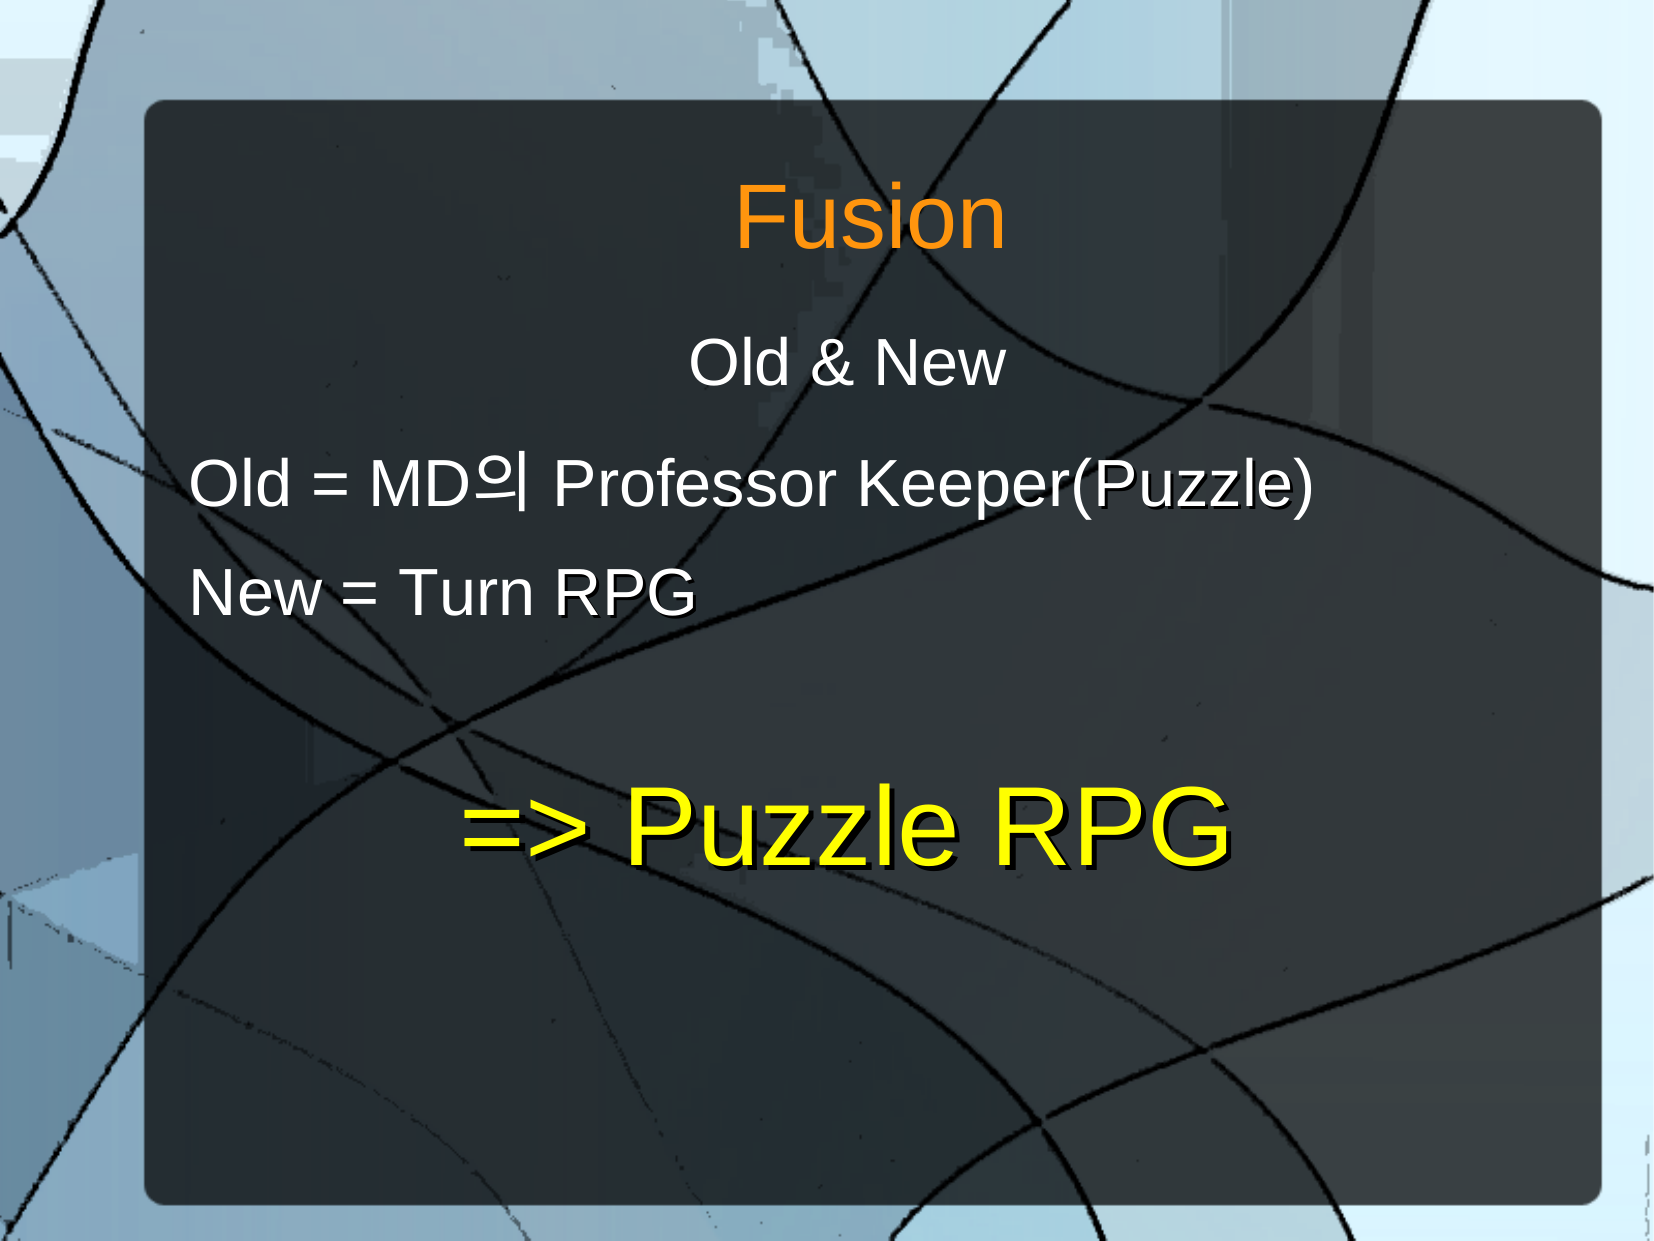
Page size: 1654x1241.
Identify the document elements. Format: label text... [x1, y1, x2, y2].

picture [0, 0, 1654, 1241]
list Old & New Old = MD의 Professor Keeper(Puzzle) New = Turn RPG => Puzzle RPG [118, 324, 1506, 910]
title Fusion [159, 108, 1583, 325]
